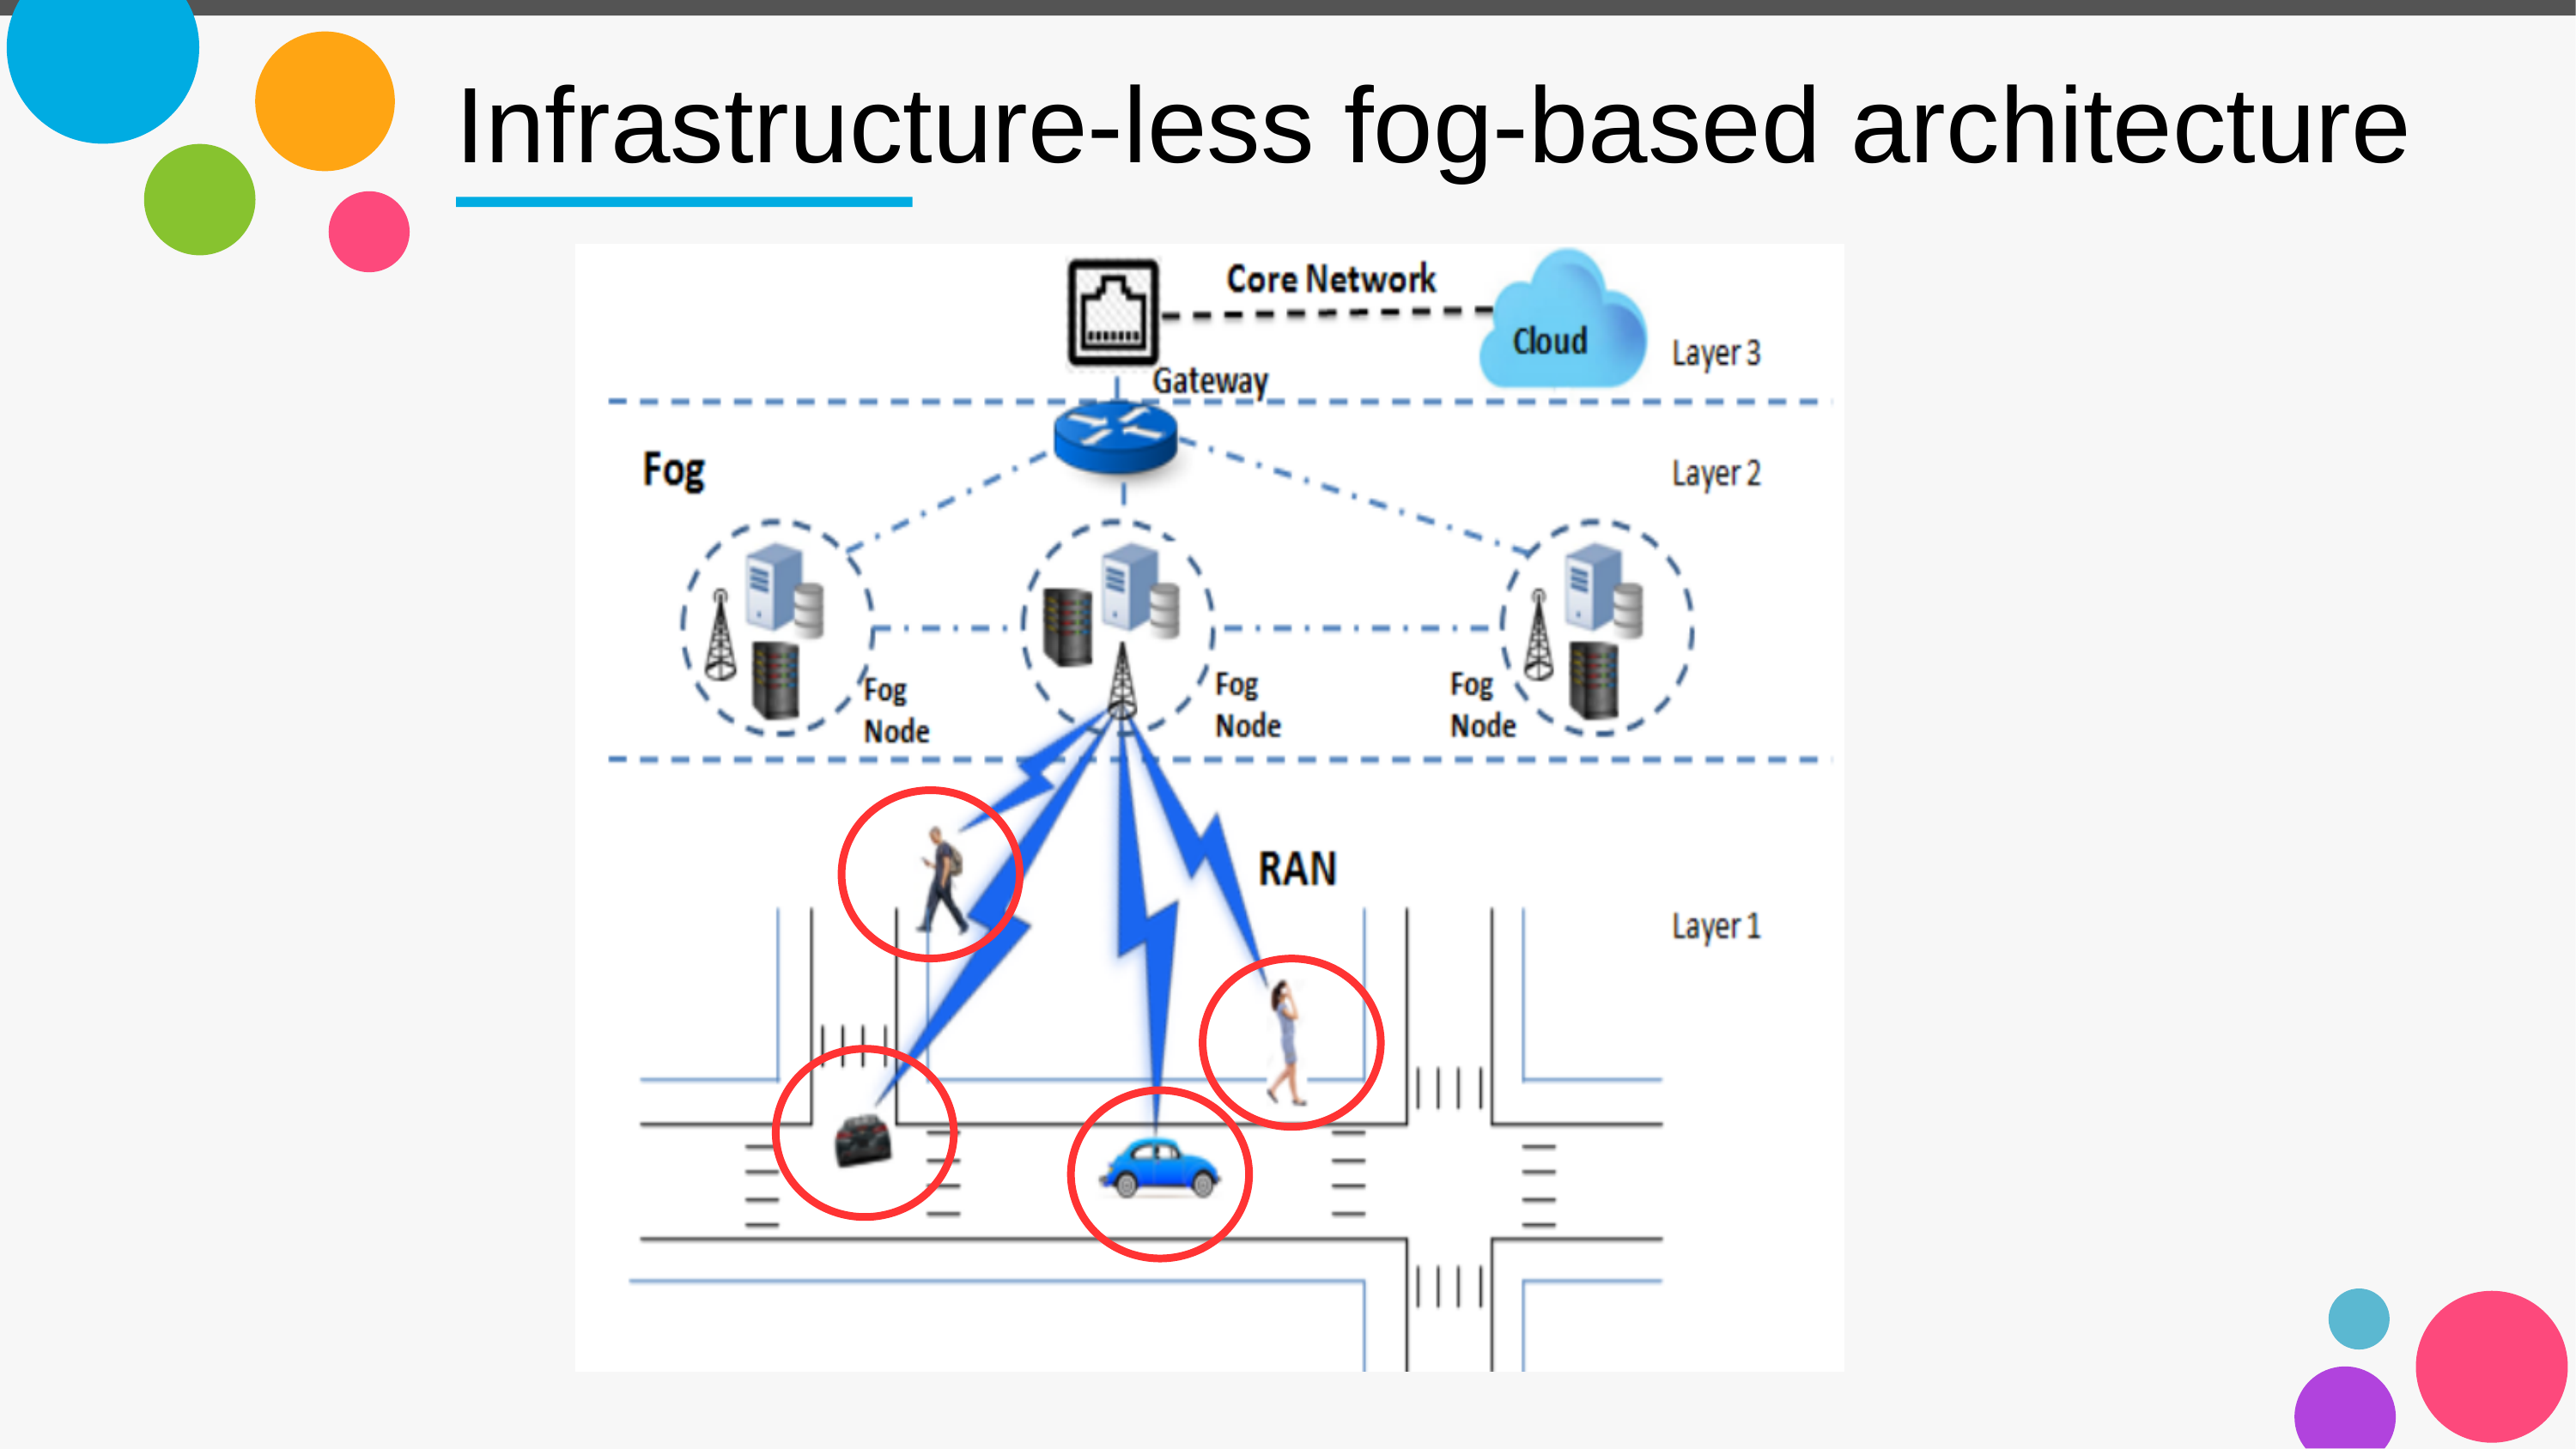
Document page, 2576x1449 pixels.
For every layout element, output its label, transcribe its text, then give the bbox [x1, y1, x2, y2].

text_box Infrastructure-less fog-based architecture [433, 34, 2454, 204]
picture [575, 244, 1844, 1372]
